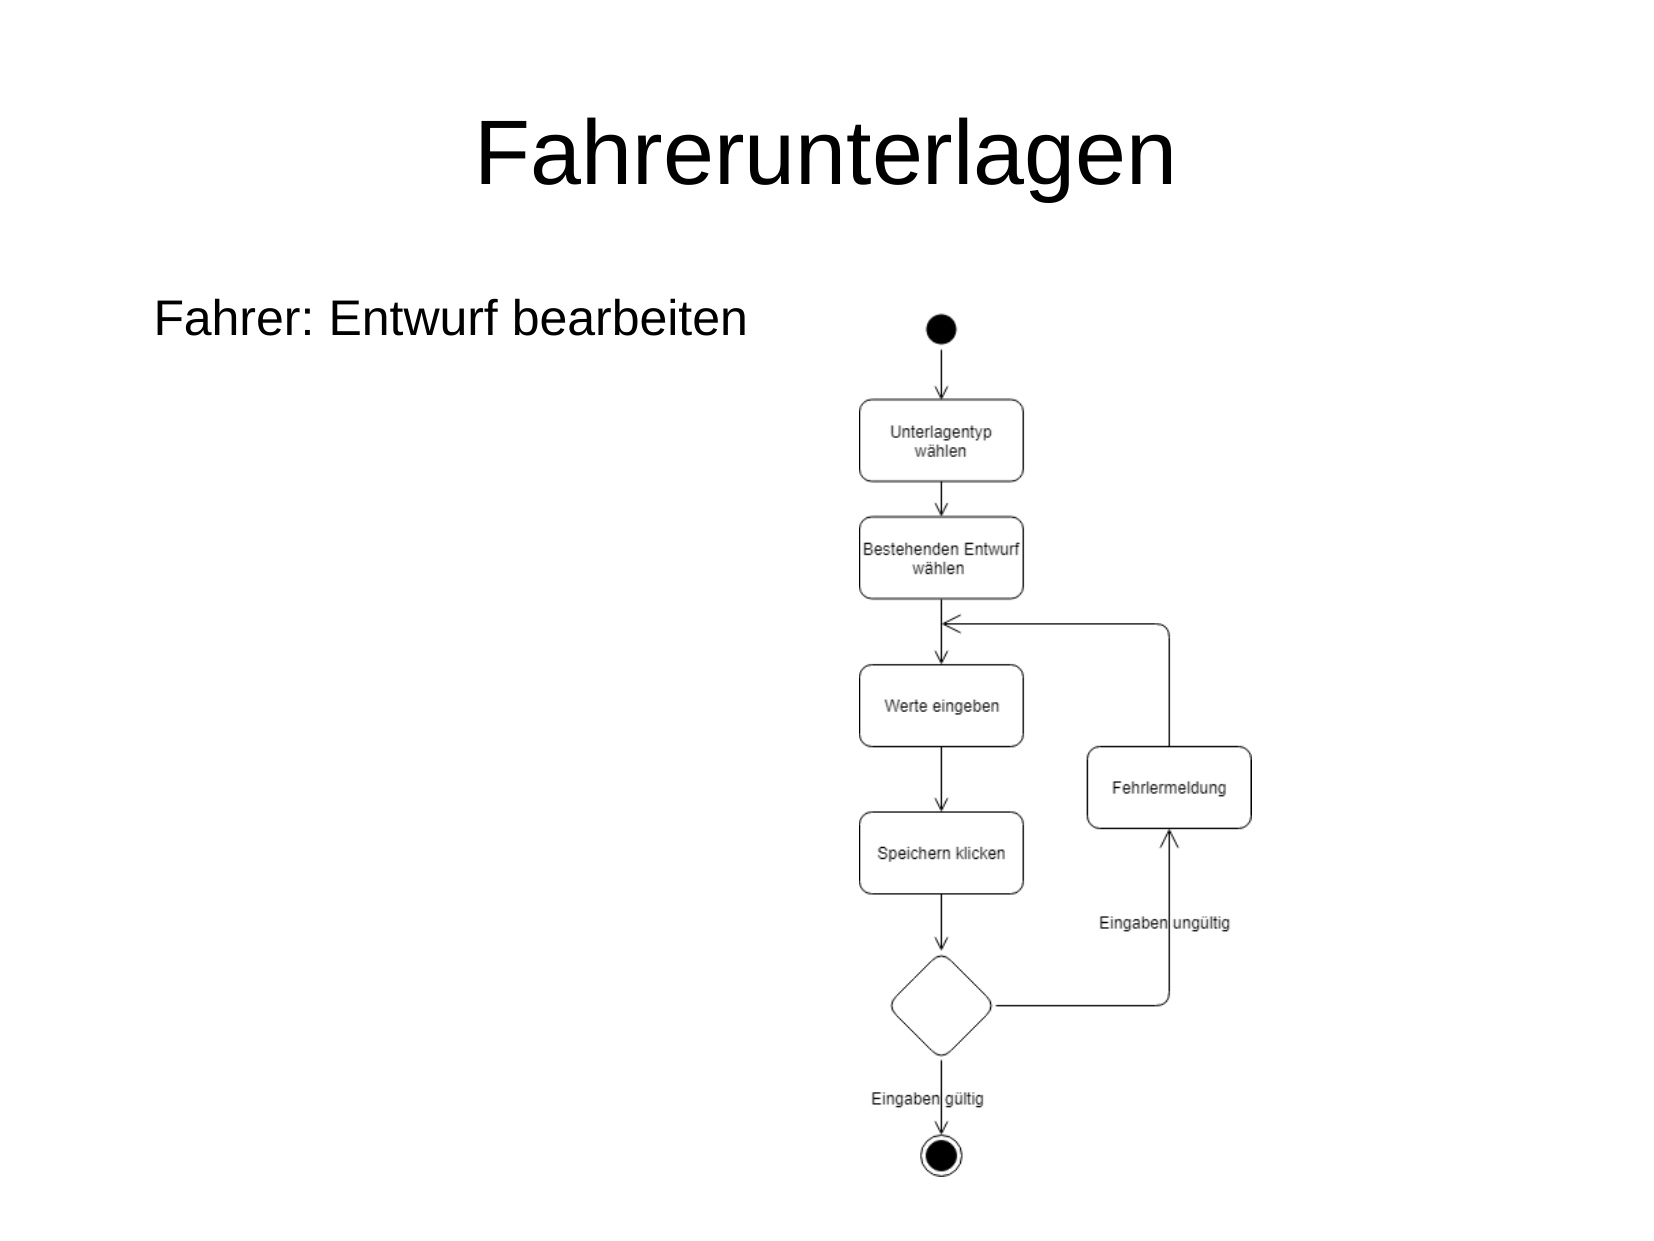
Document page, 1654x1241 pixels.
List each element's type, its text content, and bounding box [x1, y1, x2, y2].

picture [859, 307, 1252, 1178]
title Fahrerunterlagen [82, 49, 1571, 257]
list Fahrer: Entwurf bearbeiten [82, 290, 1571, 1109]
